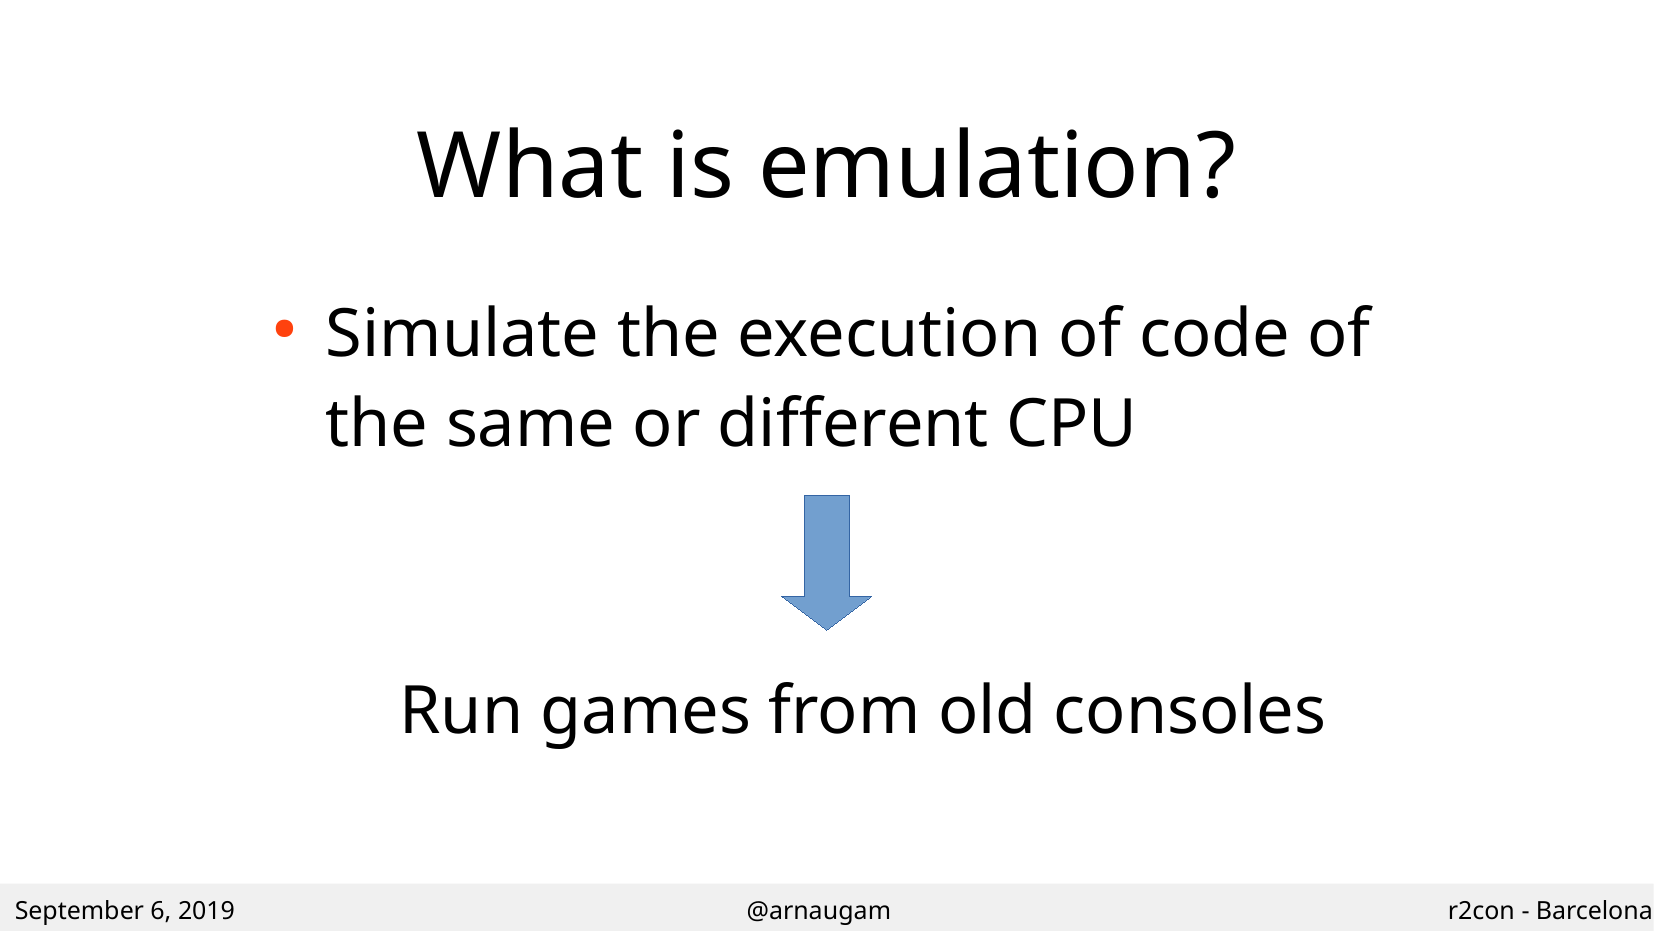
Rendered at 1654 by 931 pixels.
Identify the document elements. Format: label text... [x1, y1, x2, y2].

list Simulate the execution of code of the same or different CPU [255, 284, 1396, 451]
title What is emulation? [82, 84, 1571, 241]
text_box Run games from old consoles [384, 655, 1273, 751]
text_box [781, 495, 872, 631]
